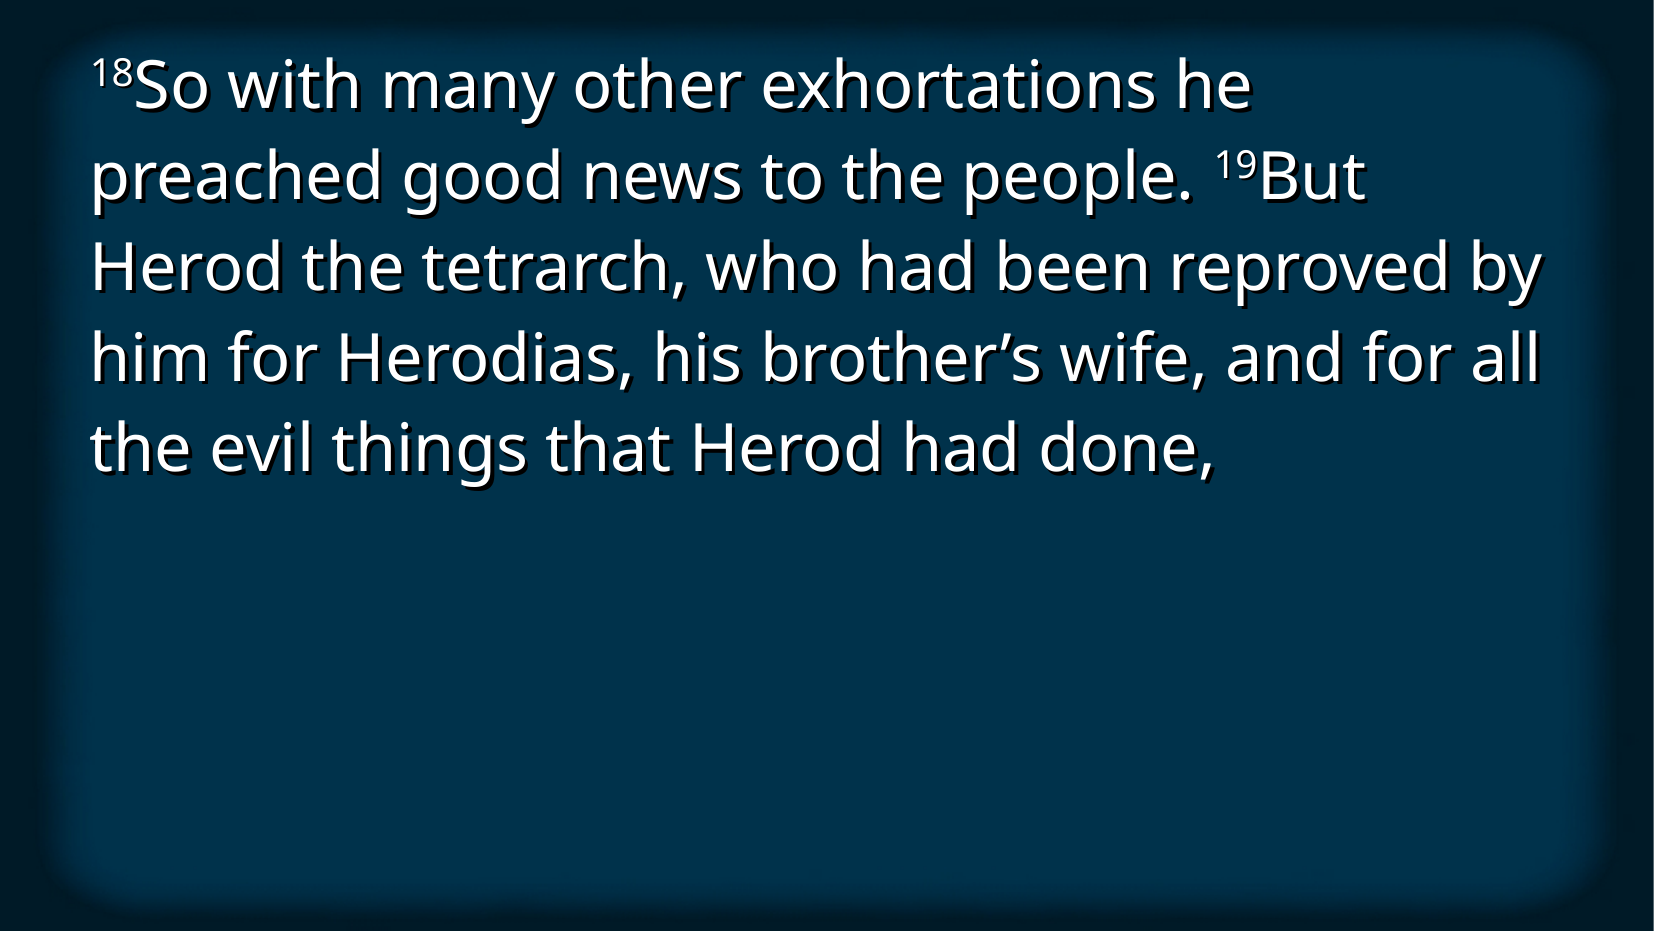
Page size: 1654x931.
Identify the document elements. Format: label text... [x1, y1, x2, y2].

picture [0, 0, 1654, 931]
text_box 18So with many other exhortations he preached good news to the people. 19But Herod the tetrarch, who had been reproved by him for Herodias, his brother’s wife, and for all the evil things that Herod had done, [75, 30, 1576, 489]
